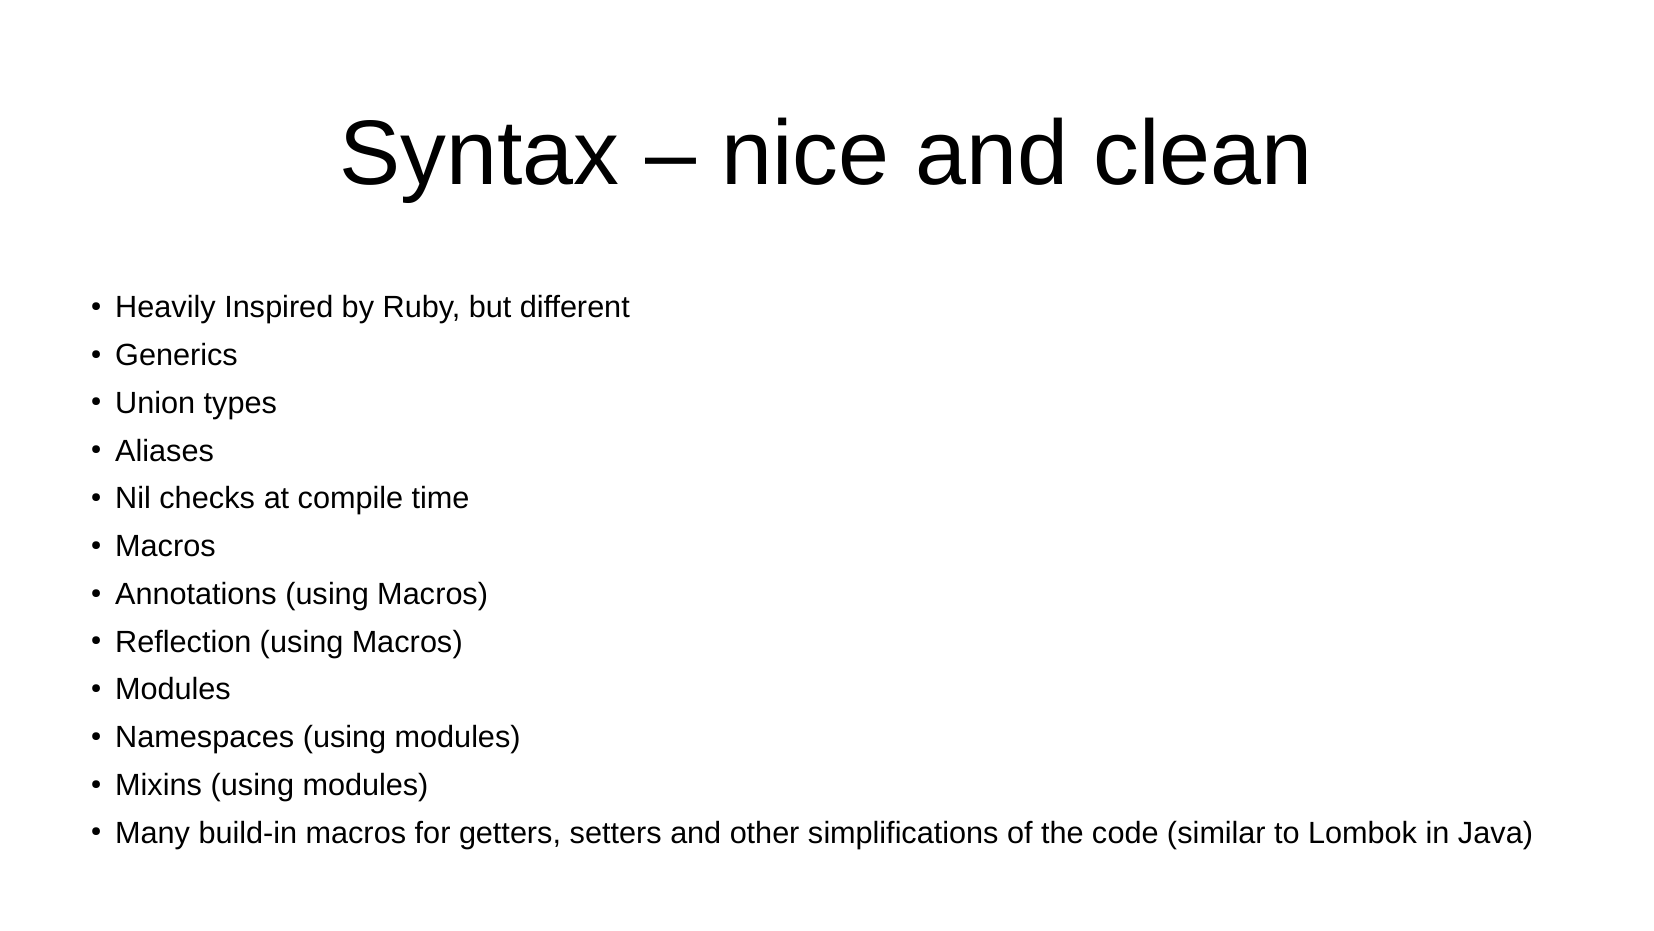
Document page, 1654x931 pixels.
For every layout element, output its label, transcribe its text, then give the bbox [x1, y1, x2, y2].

list Heavily Inspired by Ruby, but different Generics Union types Aliases Nil checks at compile time Macros Annotations (using Macros) Reflection (using Macros) Modules Namespaces (using modules) Mixins (using modules) Many build-in macros for getters, setters and other simplifications of the code (similar to Lombok in Java) [82, 290, 1571, 871]
title Syntax – nice and clean [82, 49, 1571, 257]
